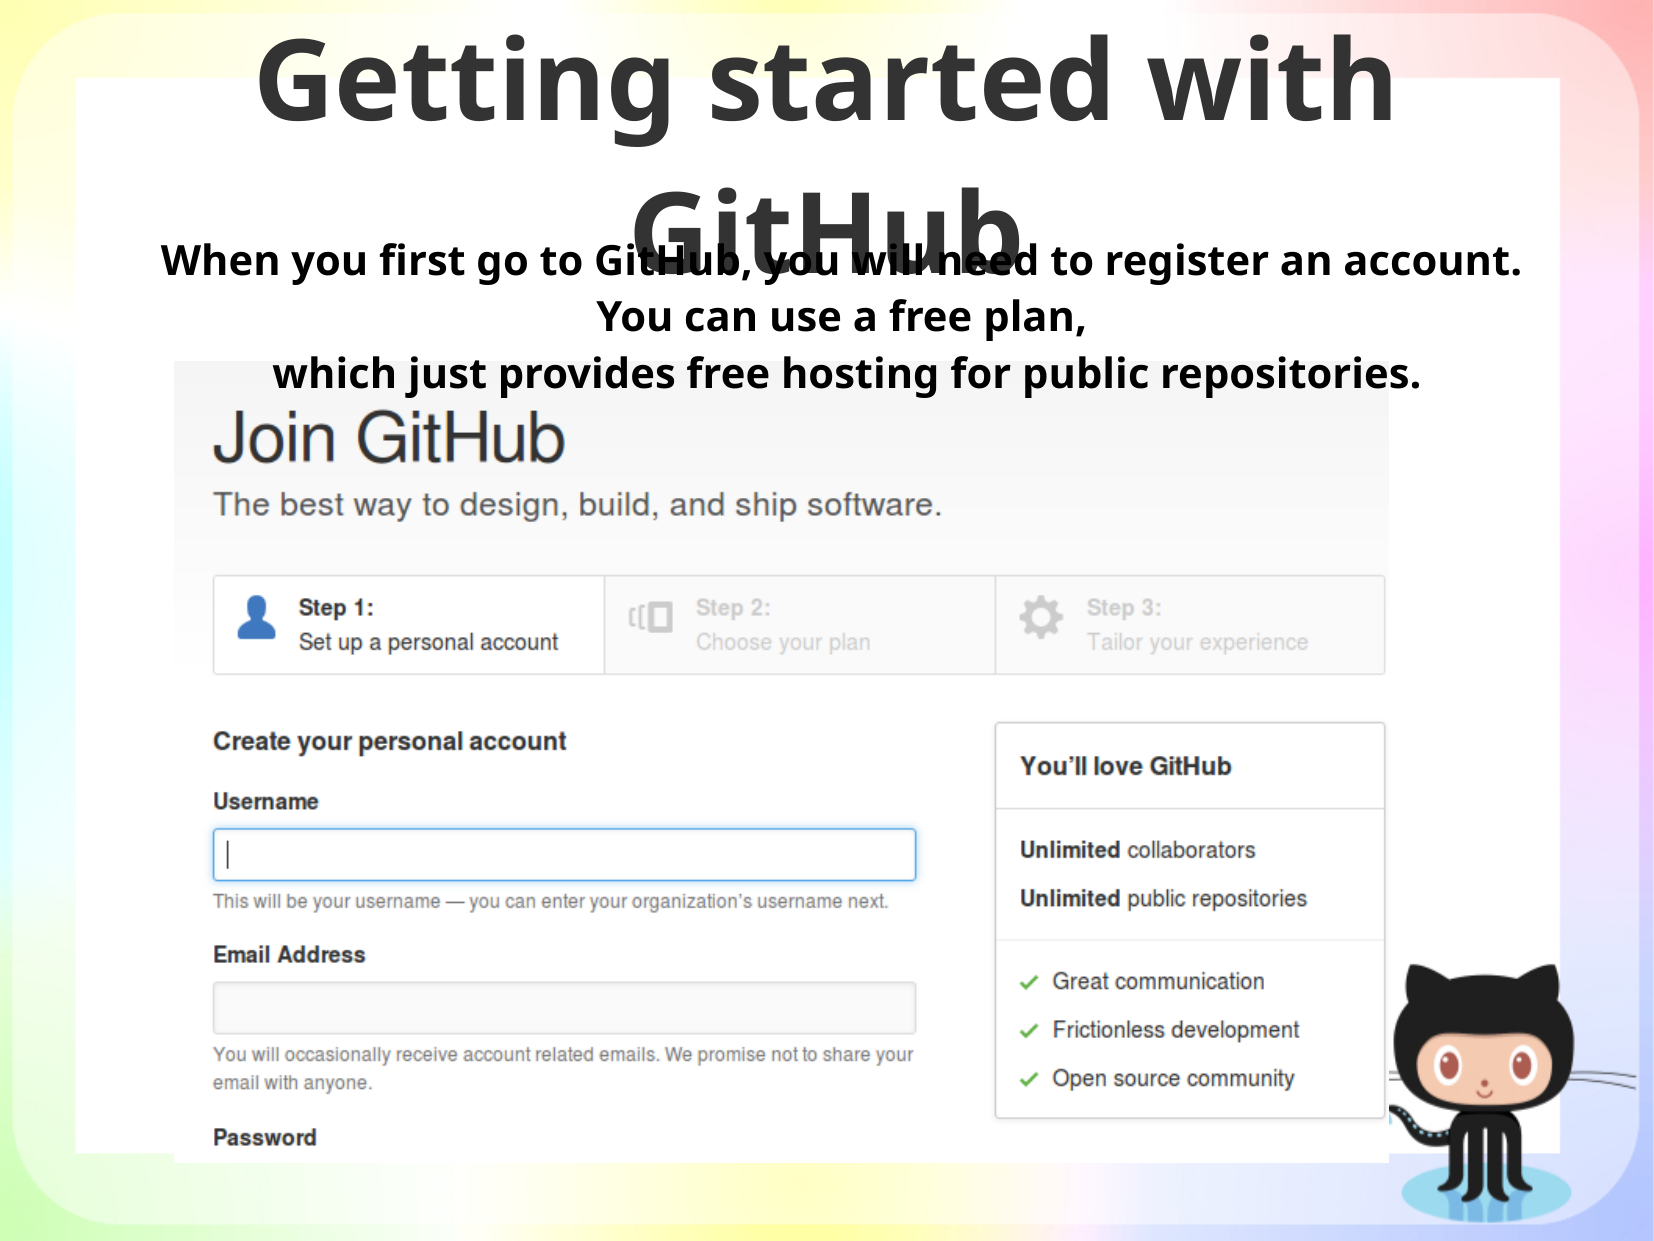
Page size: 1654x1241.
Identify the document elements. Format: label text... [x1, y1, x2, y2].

title Getting started with GitHub [82, 49, 1571, 257]
text_box When you first go to GitHub, you will need to register an account. You can use a free plan, which just provides free hosting for public repositories. [160, 230, 1535, 372]
picture [0, 0, 1654, 1241]
